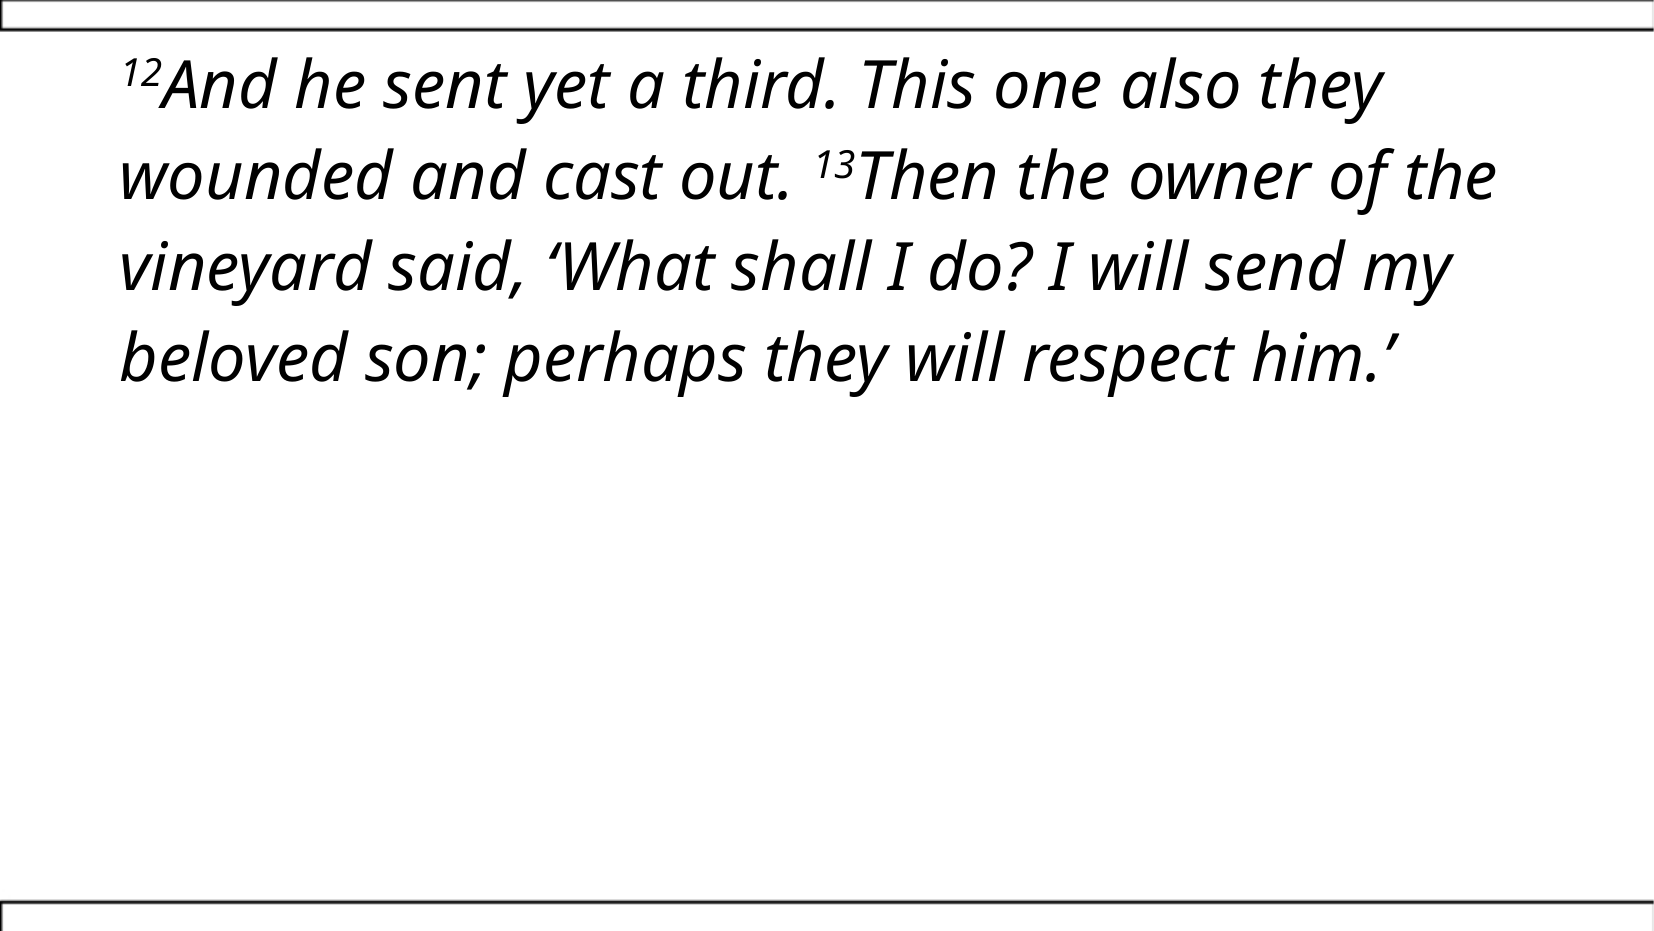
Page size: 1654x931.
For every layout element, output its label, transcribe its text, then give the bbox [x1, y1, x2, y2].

text_box 12And he sent yet a third. This one also they wounded and cast out. 13Then the owner of the vineyard said, ‘What shall I do? I will send my beloved son; perhaps they will respect him.’ [105, 30, 1546, 400]
picture [0, 0, 1654, 931]
